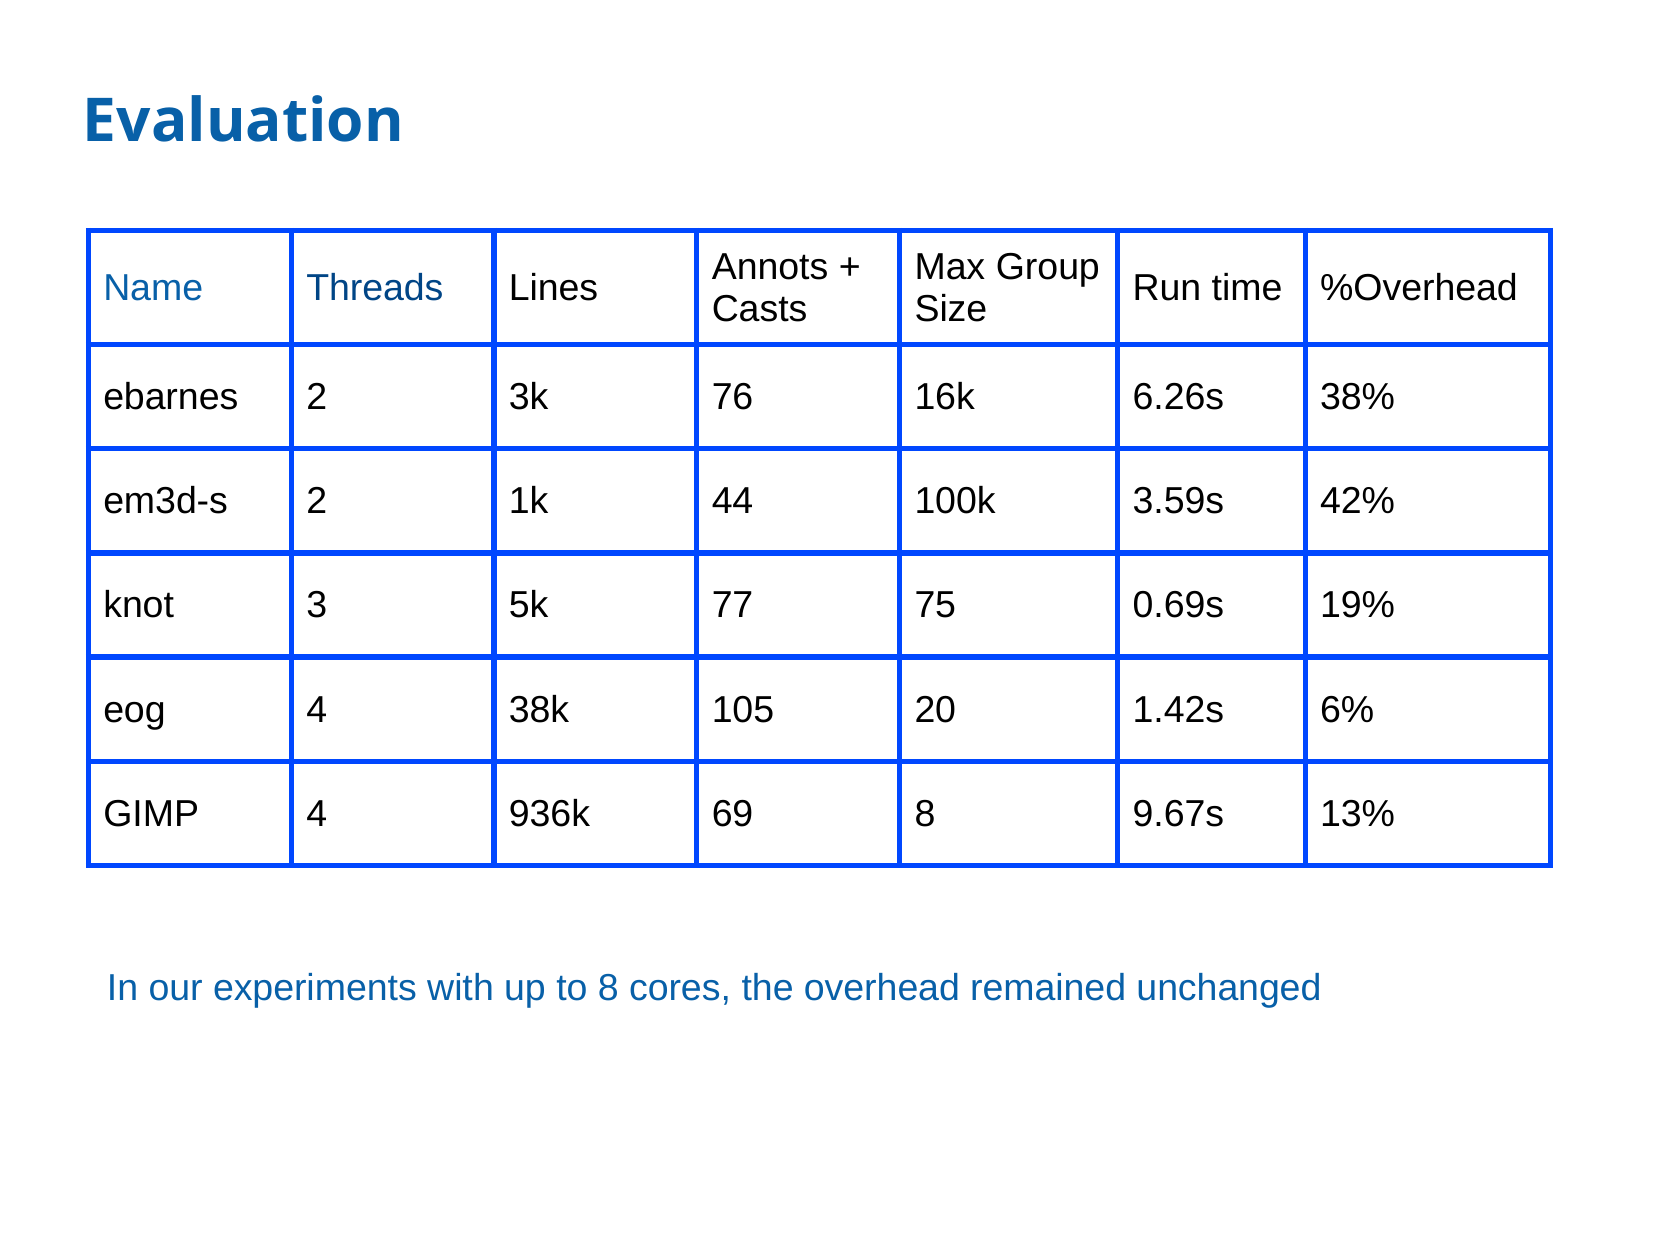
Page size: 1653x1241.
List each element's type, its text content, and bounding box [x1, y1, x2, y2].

table_cell 69 [699, 764, 897, 863]
table_header Annots + Casts [699, 233, 897, 342]
table_header Run time [1120, 233, 1303, 342]
table_cell 3.59s [1120, 451, 1303, 550]
table_cell 38% [1308, 347, 1548, 446]
table_cell 44 [699, 451, 897, 550]
table_cell 77 [699, 556, 897, 654]
table_cell 2 [294, 451, 491, 550]
table_cell 6% [1308, 660, 1548, 759]
table_cell 4 [294, 764, 491, 863]
table_cell 9.67s [1120, 764, 1303, 863]
table_cell 2 [294, 347, 491, 446]
table_cell 19% [1308, 556, 1548, 654]
text_box In our experiments with up to 8 cores, the overhead remained unchanged [92, 959, 1513, 1017]
table_cell 75 [902, 556, 1115, 654]
table_cell 13% [1308, 764, 1548, 863]
table_cell ebarnes [91, 347, 289, 446]
table_cell 16k [902, 347, 1115, 446]
table_cell 20 [902, 660, 1115, 759]
table_header Lines [497, 233, 694, 342]
table_cell 3 [294, 556, 491, 654]
table_cell 0.69s [1120, 556, 1303, 654]
table_cell 105 [699, 660, 897, 759]
table_cell 936k [497, 764, 694, 863]
table_cell 4 [294, 660, 491, 759]
title Evaluation [82, 56, 1571, 181]
table_cell 1.42s [1120, 660, 1303, 759]
table_cell eog [91, 660, 289, 759]
table_header Threads [294, 233, 491, 342]
table_header %Overhead [1308, 233, 1548, 342]
table_cell em3d-s [91, 451, 289, 550]
table_cell knot [91, 556, 289, 654]
table_header Name [91, 233, 289, 342]
table_cell 1k [497, 451, 694, 550]
table_cell 38k [497, 660, 694, 759]
table_cell 8 [902, 764, 1115, 863]
table_cell 100k [902, 451, 1115, 550]
table_cell 76 [699, 347, 897, 446]
table_cell 5k [497, 556, 694, 654]
table_cell 42% [1308, 451, 1548, 550]
table_cell 6.26s [1120, 347, 1303, 446]
table_header Max Group Size [902, 233, 1115, 342]
table_cell GIMP [91, 764, 289, 863]
table_cell 3k [497, 347, 694, 446]
